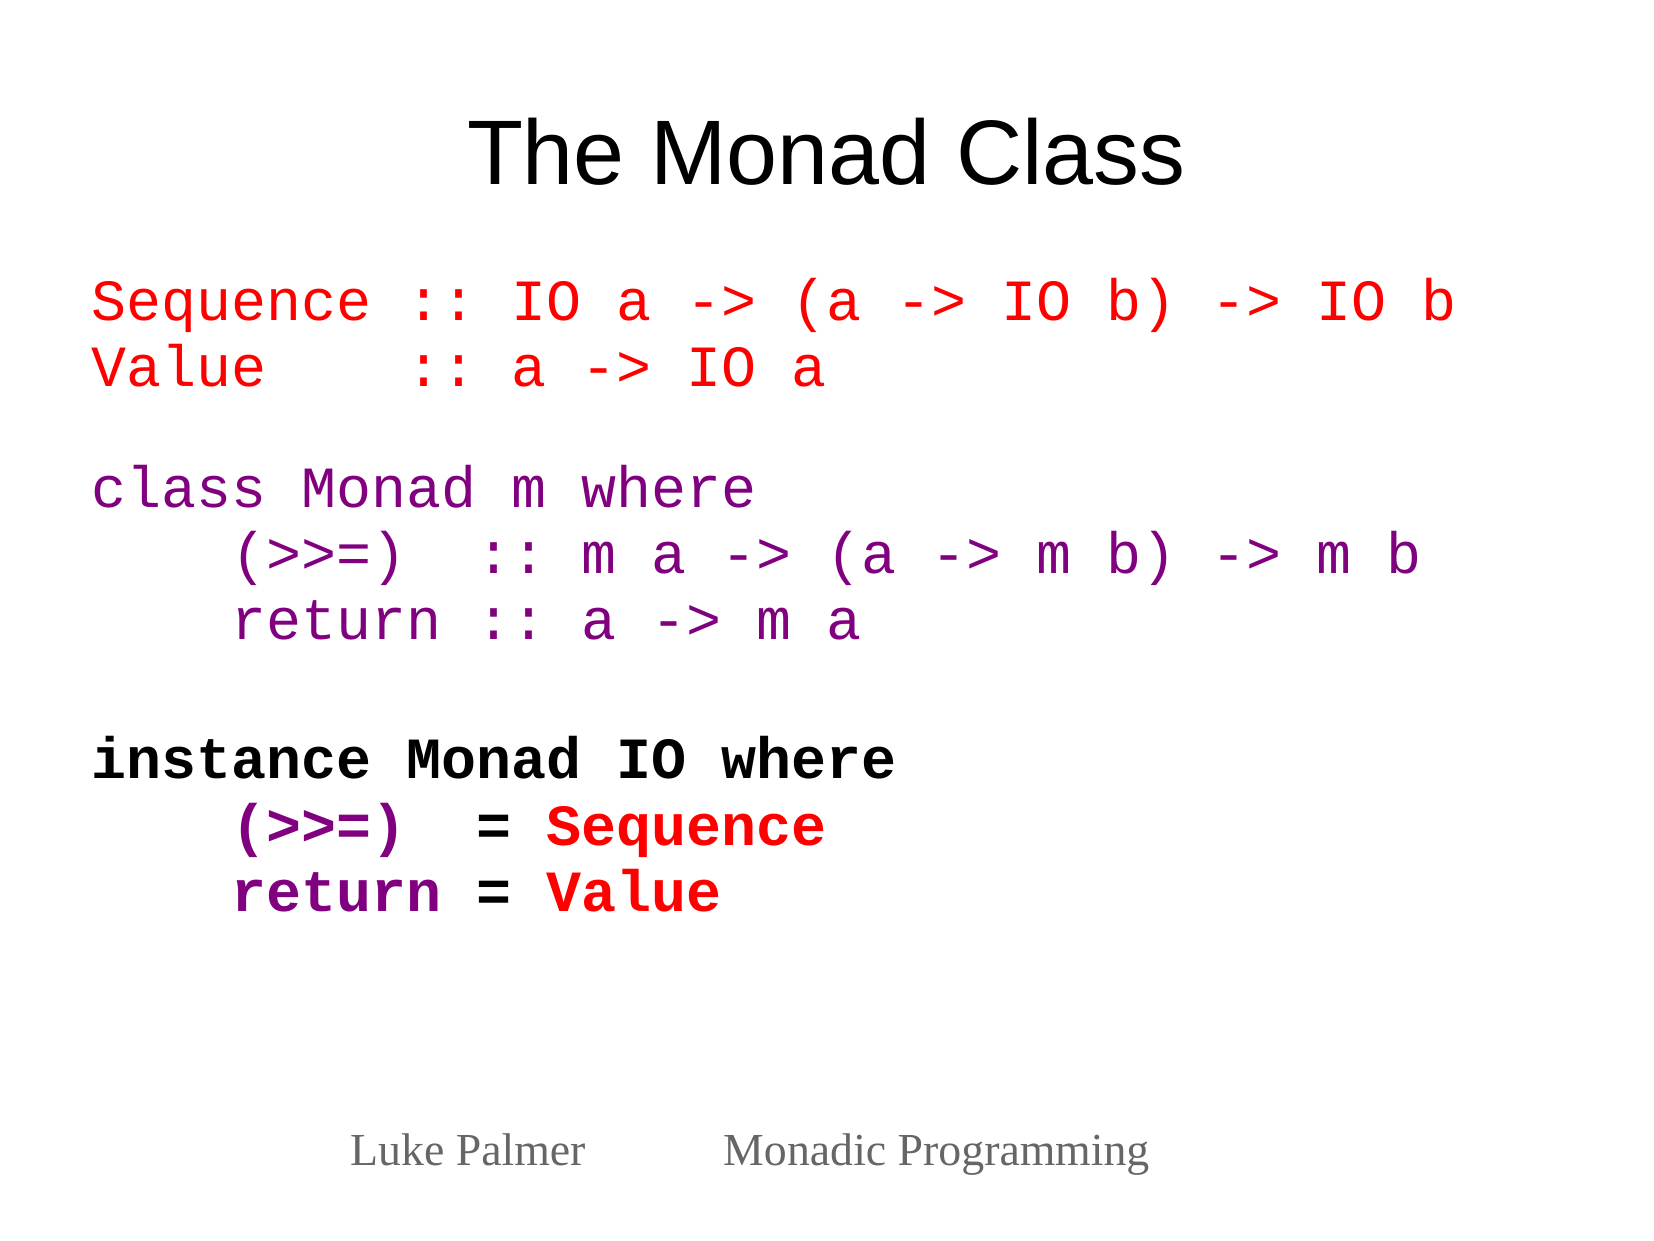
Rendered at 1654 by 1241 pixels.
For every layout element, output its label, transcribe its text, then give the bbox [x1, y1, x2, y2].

text_box instance Monad IO where (>>=) = Sequence return = Value [75, 721, 1651, 938]
text_box Sequence :: IO a -> (a -> IO b) -> IO b Value :: a -> IO a [75, 262, 1538, 413]
title The Monad Class [82, 49, 1571, 257]
text_box class Monad m where (>>=) :: m a -> (a -> m b) -> m b return :: a -> m a [75, 450, 1651, 666]
